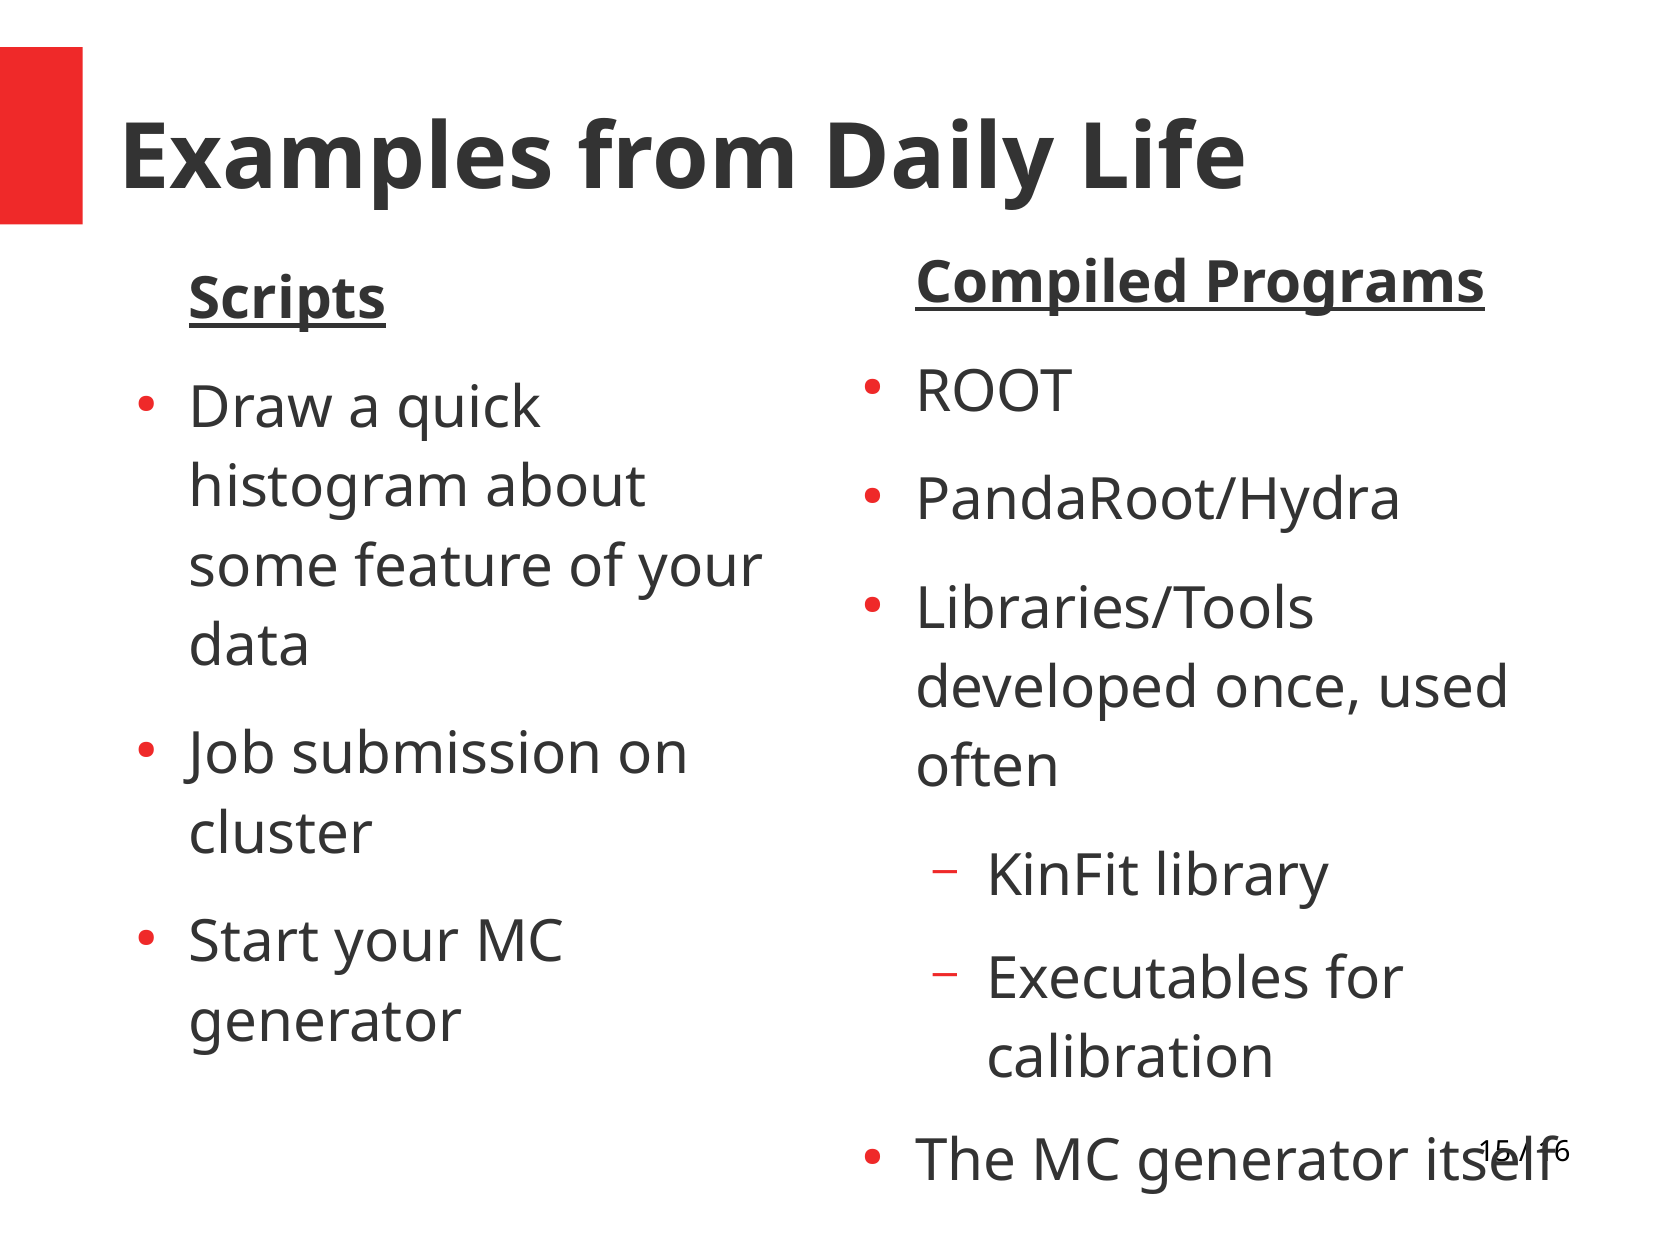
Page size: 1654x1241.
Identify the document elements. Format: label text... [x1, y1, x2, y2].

list Scripts Draw a quick histogram about some feature of your data Job submission on cluster Start your MC generator [118, 257, 810, 1074]
list Compiled Programs ROOT PandaRoot/Hydra Libraries/Tools developed once, used often KinFit library Executables for calibration The MC generator itself [844, 240, 1576, 1074]
title Examples from Daily Life [118, 49, 1571, 257]
